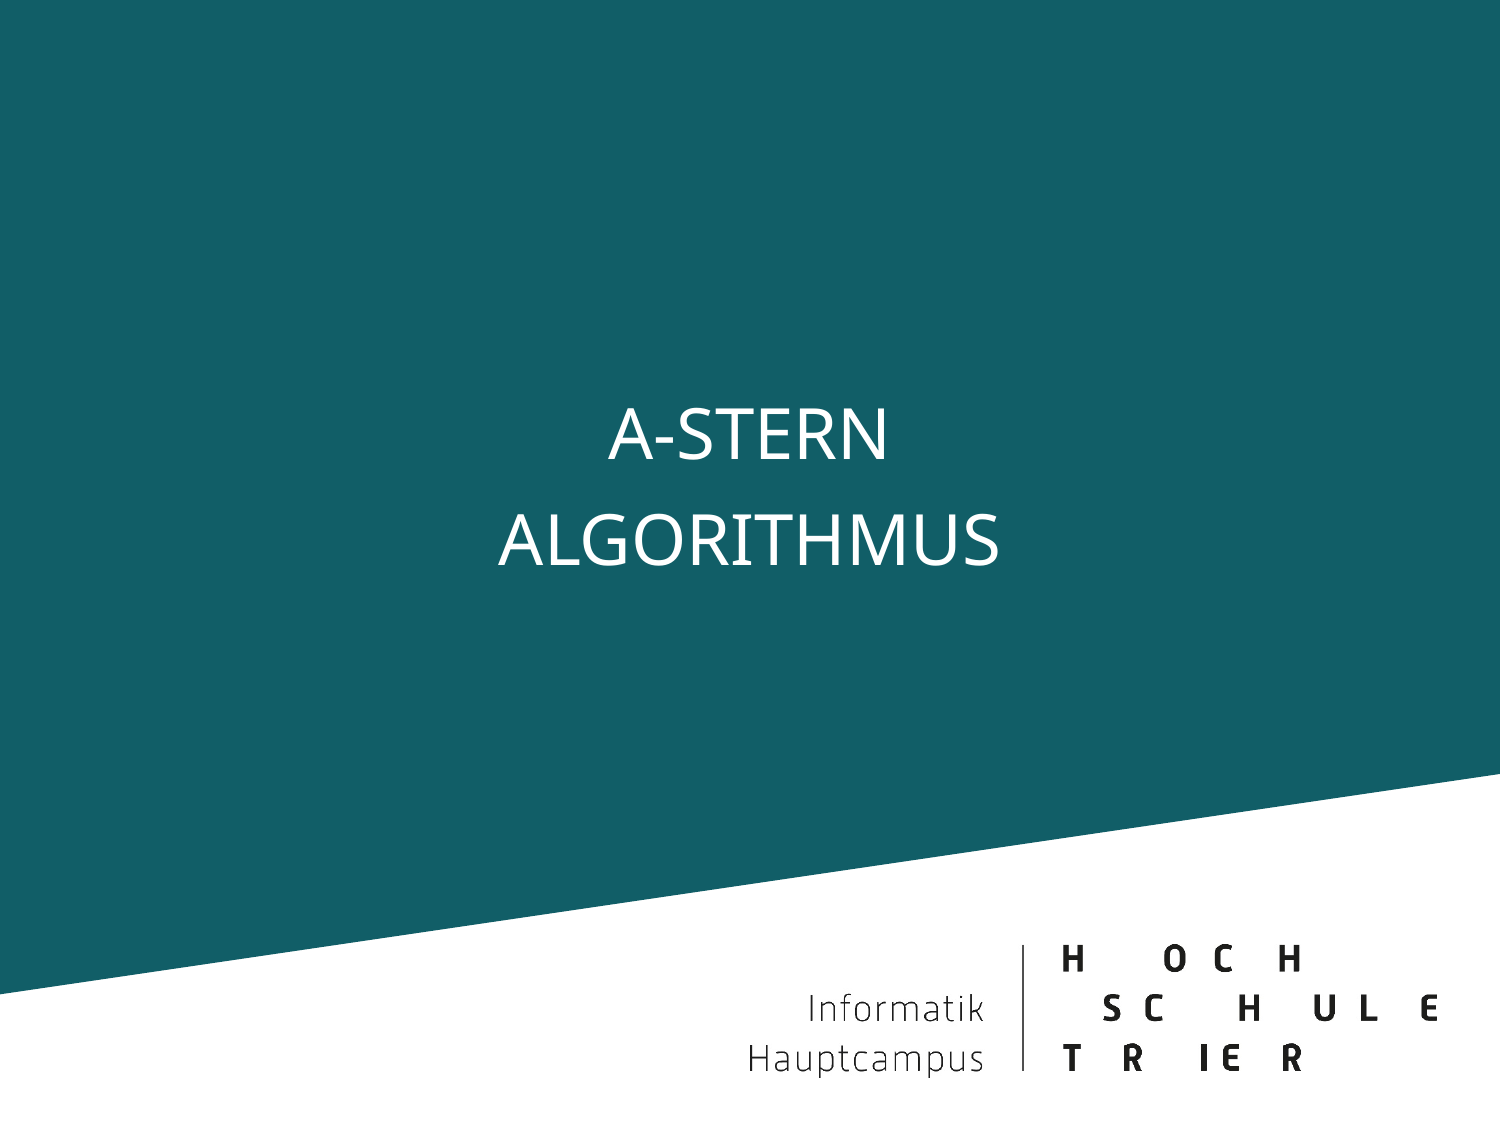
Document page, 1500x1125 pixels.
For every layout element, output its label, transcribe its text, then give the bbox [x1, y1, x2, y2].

picture [750, 944, 1437, 1078]
list A-STERN ALGORITHMUS [319, 381, 1181, 508]
